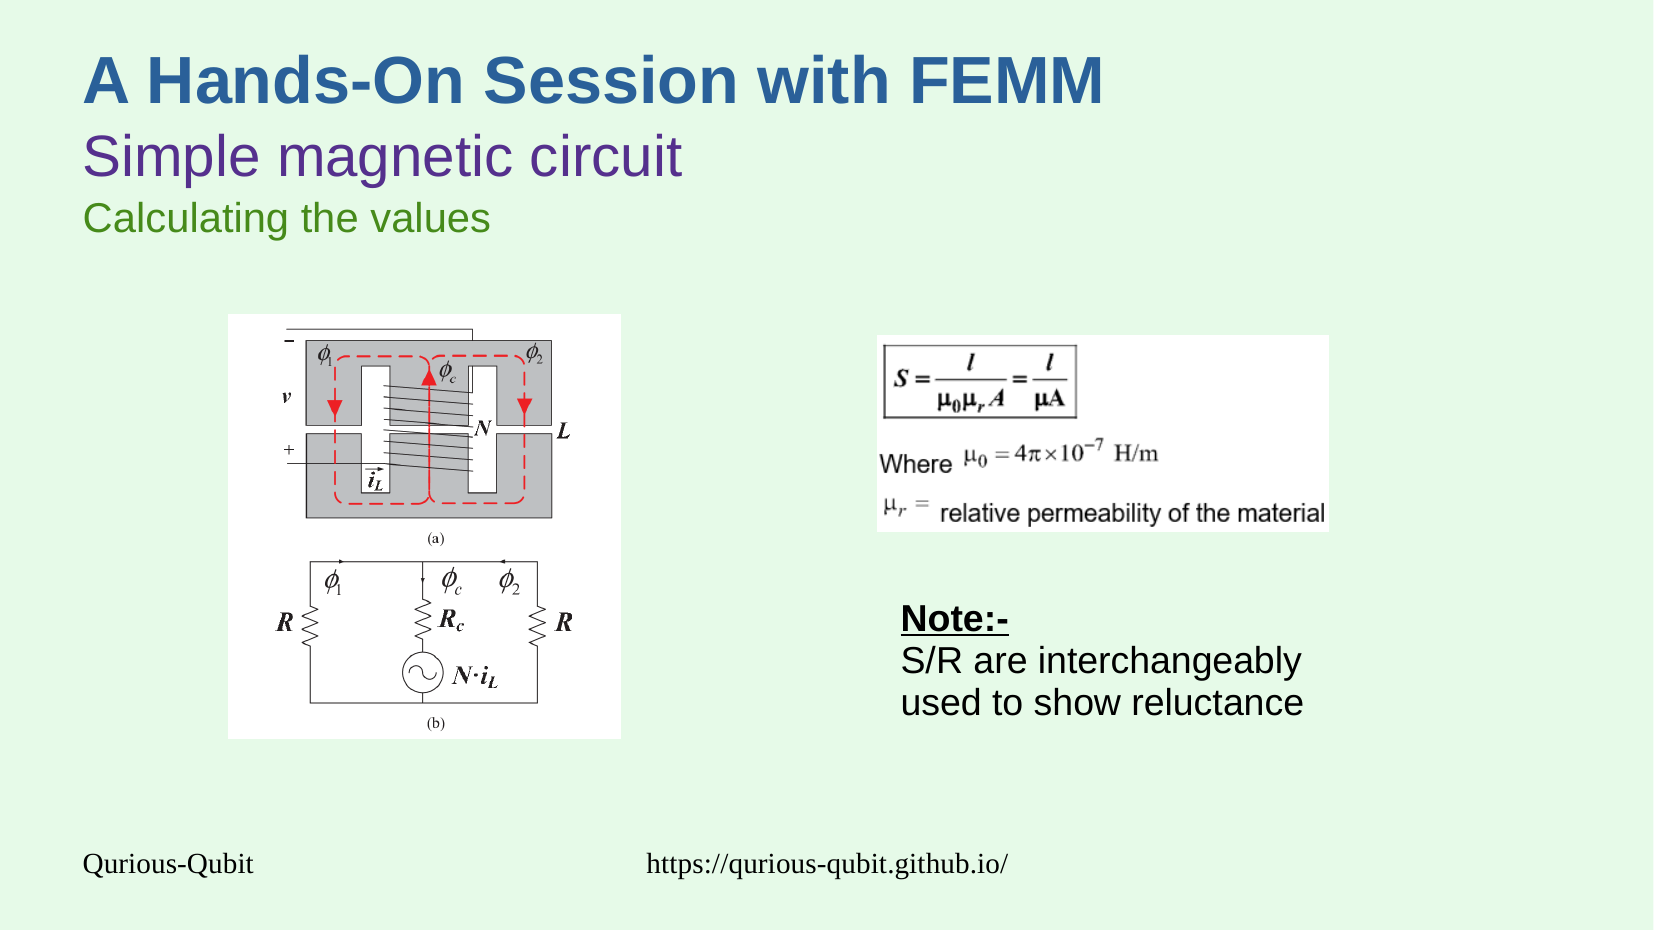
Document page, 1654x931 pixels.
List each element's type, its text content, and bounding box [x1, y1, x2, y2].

picture [228, 314, 621, 739]
text_box Simple magnetic circuit [82, 124, 1571, 190]
text_box Calculating the values [82, 194, 857, 242]
title A Hands-On Session with FEMM [82, 43, 1571, 119]
text_box Note:- S/R are interchangeably used to show reluctance [885, 590, 1359, 739]
picture [877, 335, 1329, 532]
